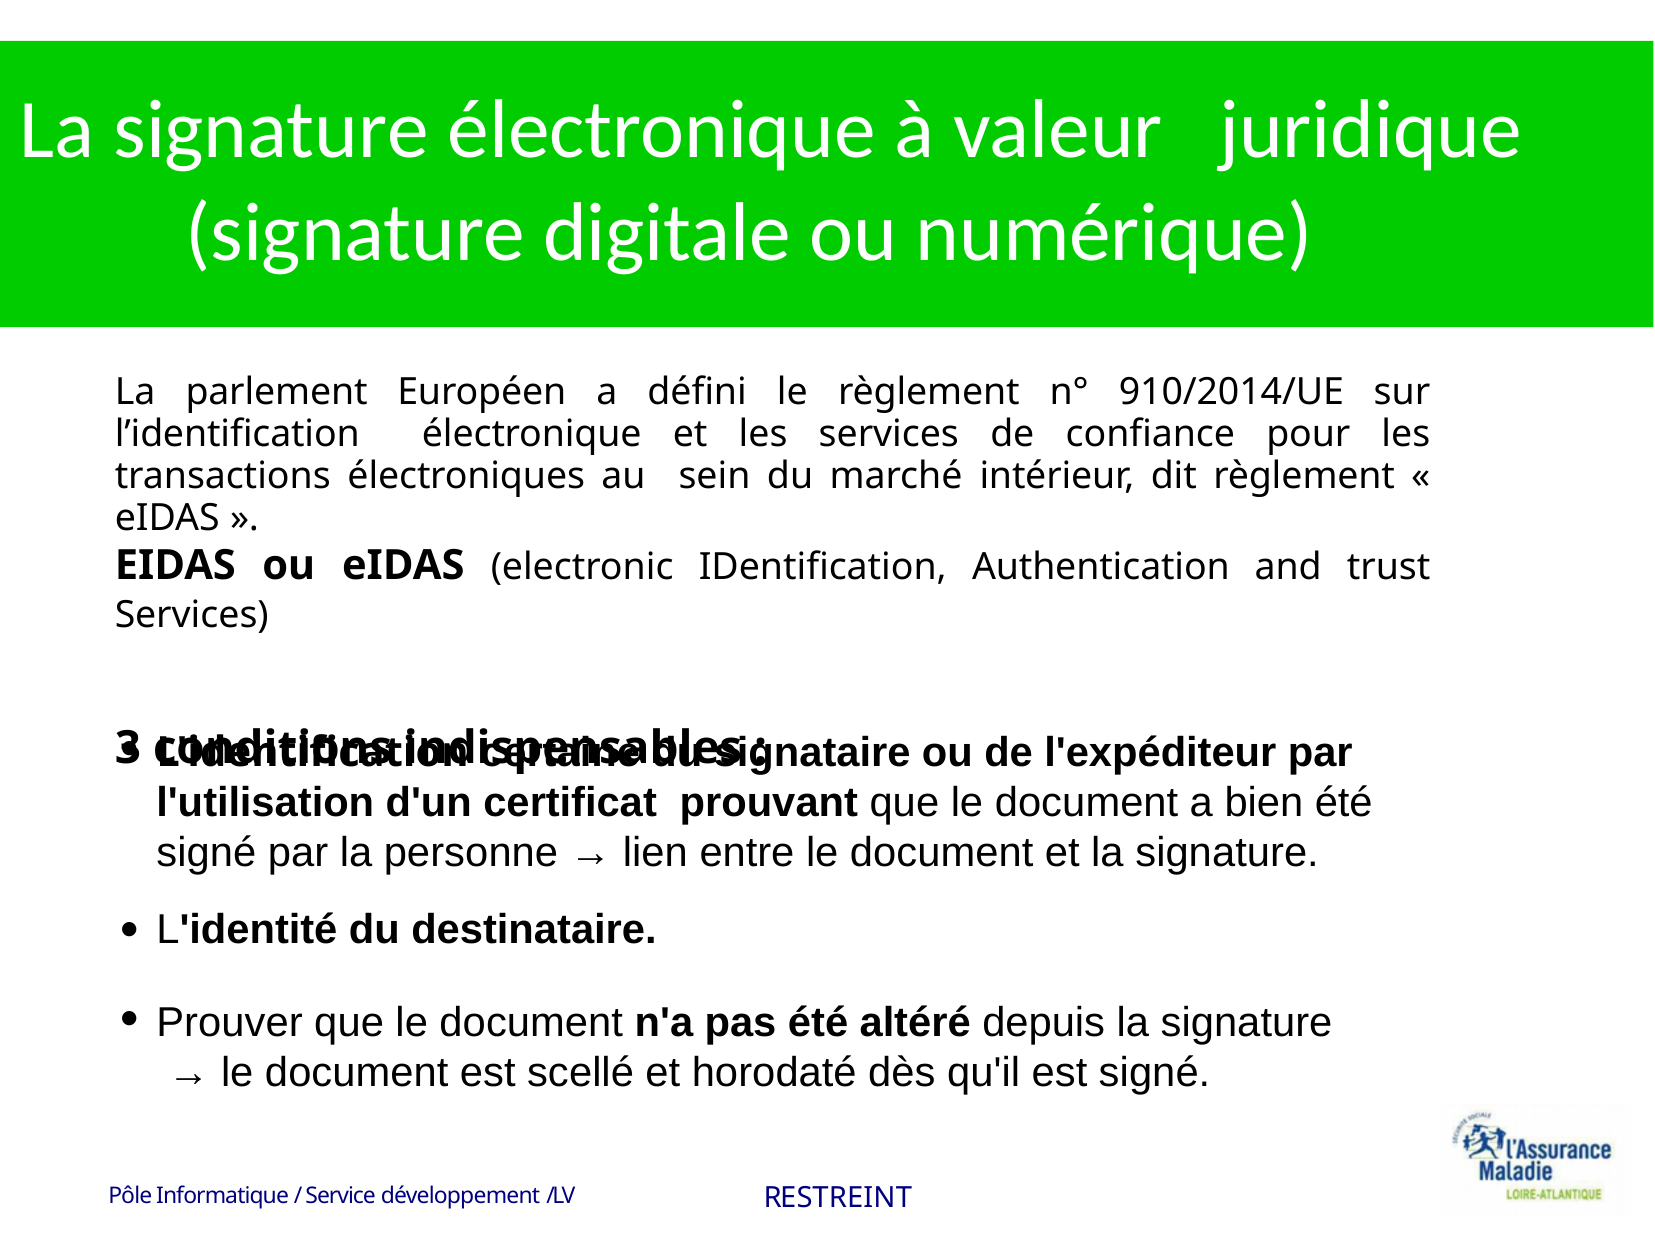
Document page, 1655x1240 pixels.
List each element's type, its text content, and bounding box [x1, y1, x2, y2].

text_box La parlement Européen a défini le règlement n° 910/2014/UE sur l’identification électronique et les services de confiance pour les transactions électroniques au sein du marché intérieur, dit règlement « eIDAS ». EIDAS ou eIDAS (electronic IDentification, Authentication and trust Services) 3 conditions indispensables : [112, 366, 1441, 773]
text_box Prouver que le document n'a pas été altéré depuis la signature → le document est scellé et horodaté dès qu'il est signé. [154, 988, 1336, 1096]
text_box ● [118, 913, 139, 939]
picture [1441, 1104, 1632, 1217]
title La signature électronique à valeur juridique (signature digitale ou numérique) [17, 59, 1636, 296]
text_box [0, 40, 1654, 328]
text_box L'identification certaine du signataire ou de l'expéditeur par l'utilisation d'un certificat prouvant que le document a bien été signé par la personne → lien entre le document et la signature. [154, 718, 1430, 876]
footer Pôle Informatique / Service développement /LV [106, 1181, 626, 1229]
text_box ● [118, 1002, 139, 1027]
text_box ● [118, 732, 139, 758]
text_box L'identité du destinataire. [154, 899, 660, 952]
slide_number RESTREINT [761, 1178, 1004, 1229]
